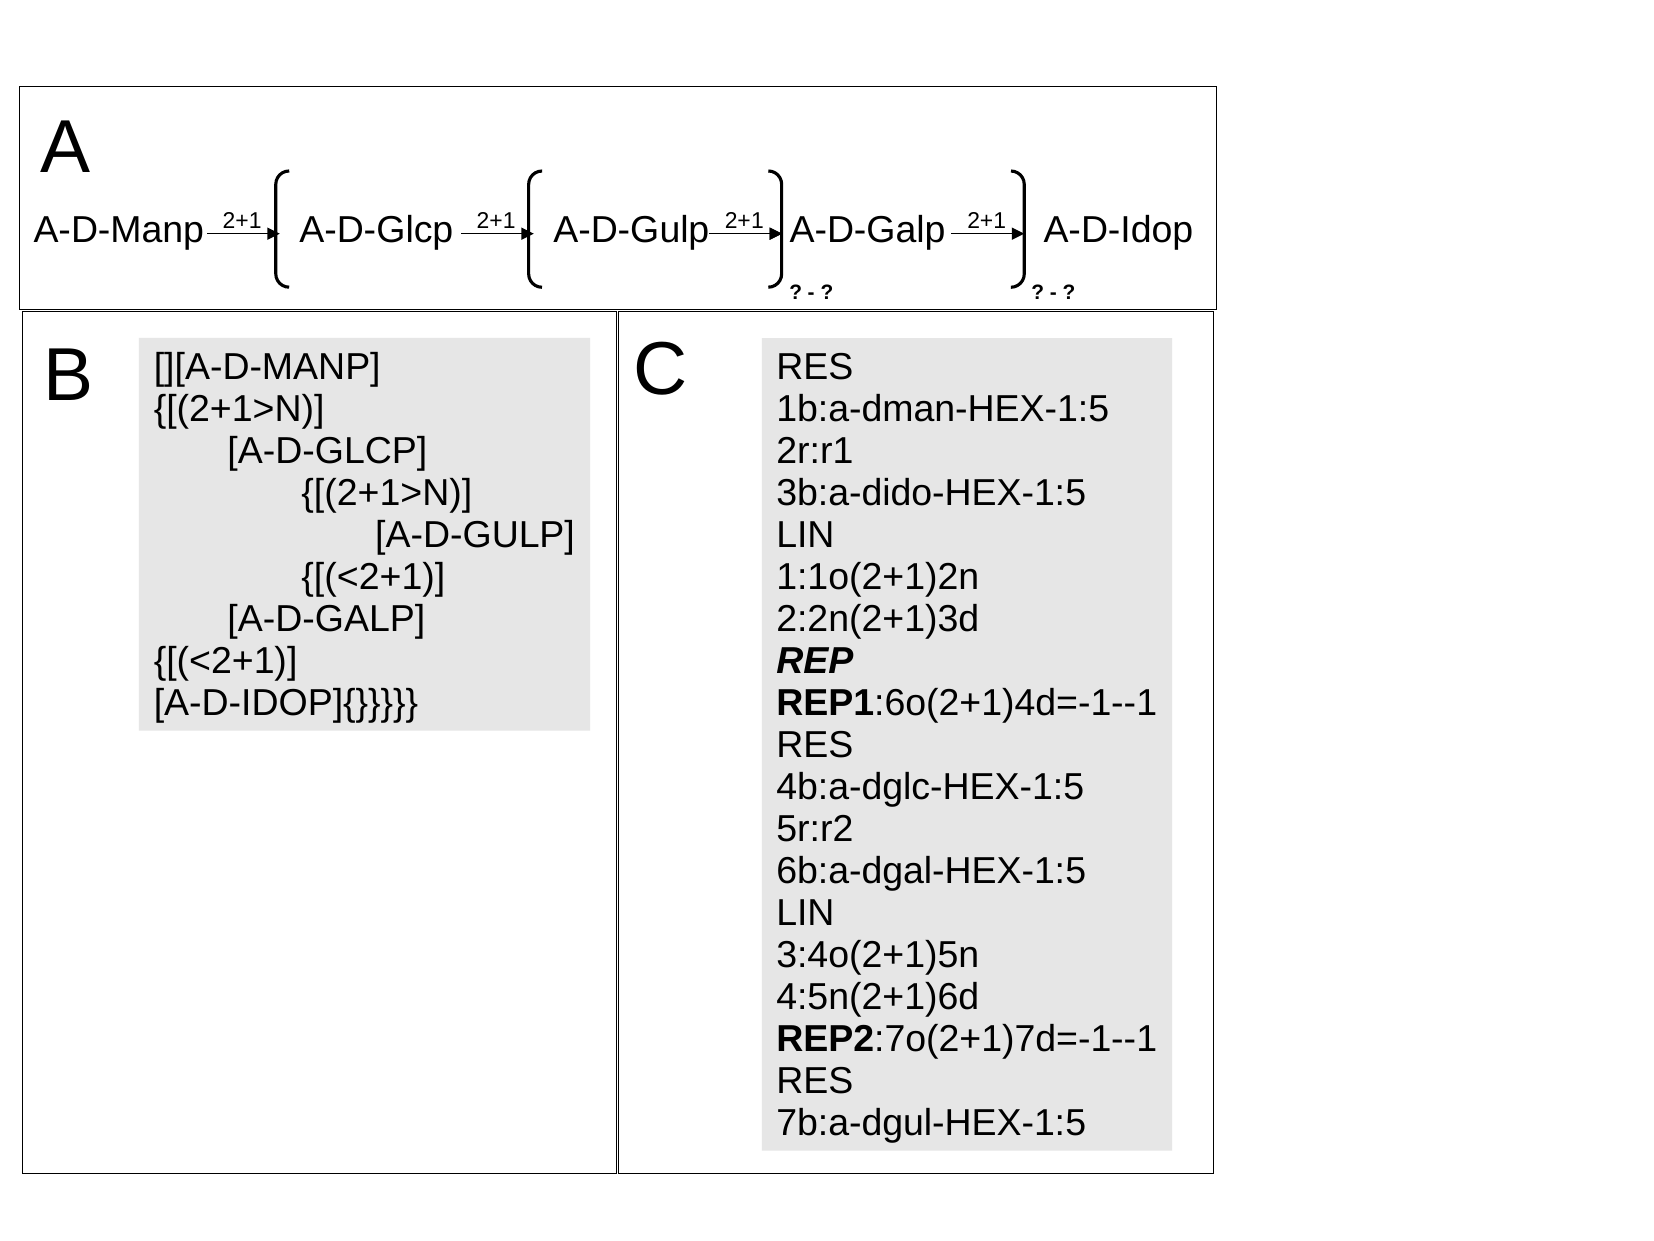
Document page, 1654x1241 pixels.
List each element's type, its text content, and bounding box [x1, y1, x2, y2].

text_box A-D-Galp [774, 200, 961, 258]
text_box ? - ? [774, 272, 873, 309]
text_box A-D-Gulp [538, 200, 725, 258]
text_box ? - ? [1016, 272, 1115, 309]
text_box C [619, 318, 703, 418]
text_box 2+1 [461, 200, 531, 242]
text_box 2+1 [709, 200, 774, 233]
text_box 2+1 [961, 234, 1022, 242]
text_box A-D-Glcp [284, 200, 469, 258]
text_box A-D-Manp [20, 200, 219, 258]
text_box 2+1 [709, 234, 774, 242]
text_box [][A-D-MANP] {[(2+1>N)] [A-D-GLCP] {[(2+1>N)] [A-D-GULP] {[(<2+1)] [A-D-GALP] {[(<2+1)] [A-D-IDOP]{}}}}} [138, 337, 591, 731]
text_box A-D-Idop [1028, 200, 1209, 258]
text_box A [25, 97, 106, 197]
text_box B [28, 324, 109, 424]
text_box 2+1 [207, 200, 277, 242]
text_box 2+1 [961, 200, 1022, 233]
text_box RES 1b:a-dman-HEX-1:5 2r:r1 3b:a-dido-HEX-1:5 LIN 1:1o(2+1)2n 2:2n(2+1)3d REP REP1:6o(2+1)4d=-1--1 RES 4b:a-dglc-HEX-1:5 5r:r2 6b:a-dgal-HEX-1:5 LIN 3:4o(2+1)5n 4:5n(2+1)6d REP2:7o(2+1)7d=-1--1 RES 7b:a-dgul-HEX-1:5 [761, 338, 1173, 1151]
